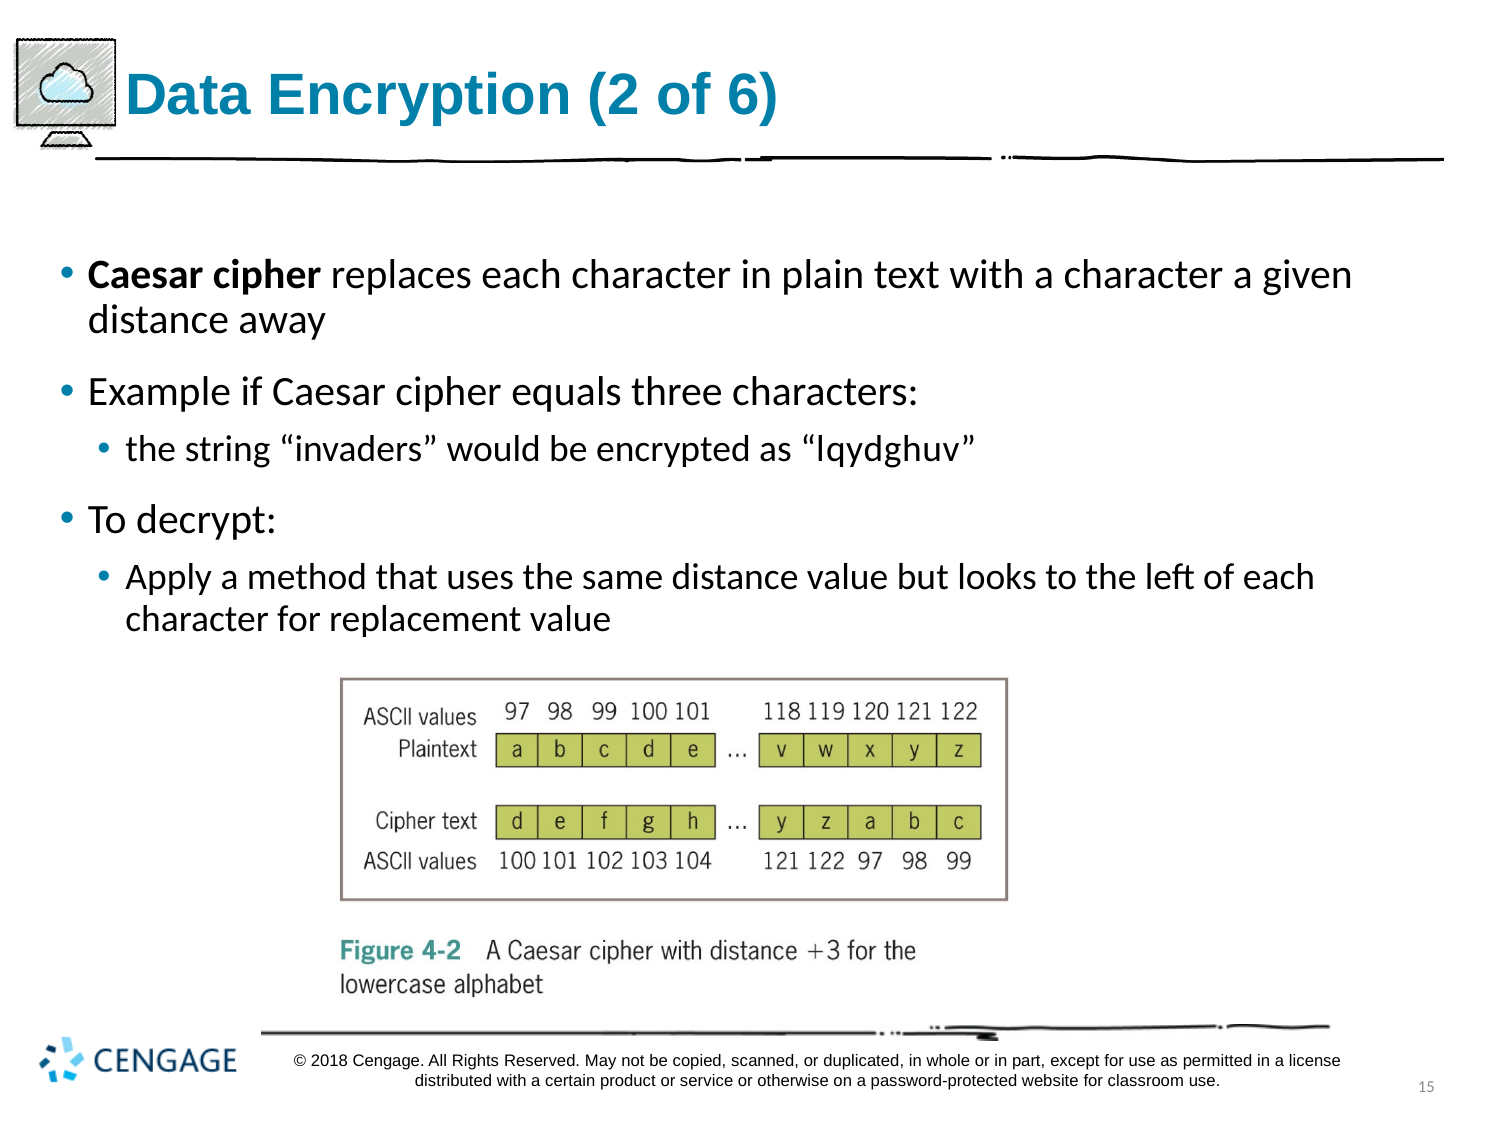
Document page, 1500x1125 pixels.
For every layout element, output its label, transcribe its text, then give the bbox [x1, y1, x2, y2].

picture [19, 1023, 249, 1095]
picture [261, 1024, 1331, 1041]
picture [154, 155, 1444, 163]
picture [13, 36, 117, 151]
list Caesar cipher replaces each character in plain text with a character a given distance away Example if Caesar cipher equals three characters: the string “invaders” would be encrypted as “l q y d g h u v” To decrypt: Apply a method that uses the same distance value but looks to the left of each character for replacement value [59, 252, 1441, 645]
picture [337, 674, 1011, 1000]
footer © 2018 Cengage. All Rights Reserved. May not be copied, scanned, or duplicated, in whole or in part, except for use as permitted in a license distributed with a certain product or service or otherwise on a password-protected website for classroom use. [262, 1050, 1375, 1091]
title Data Encryption (2 of 6) [125, 55, 1442, 127]
